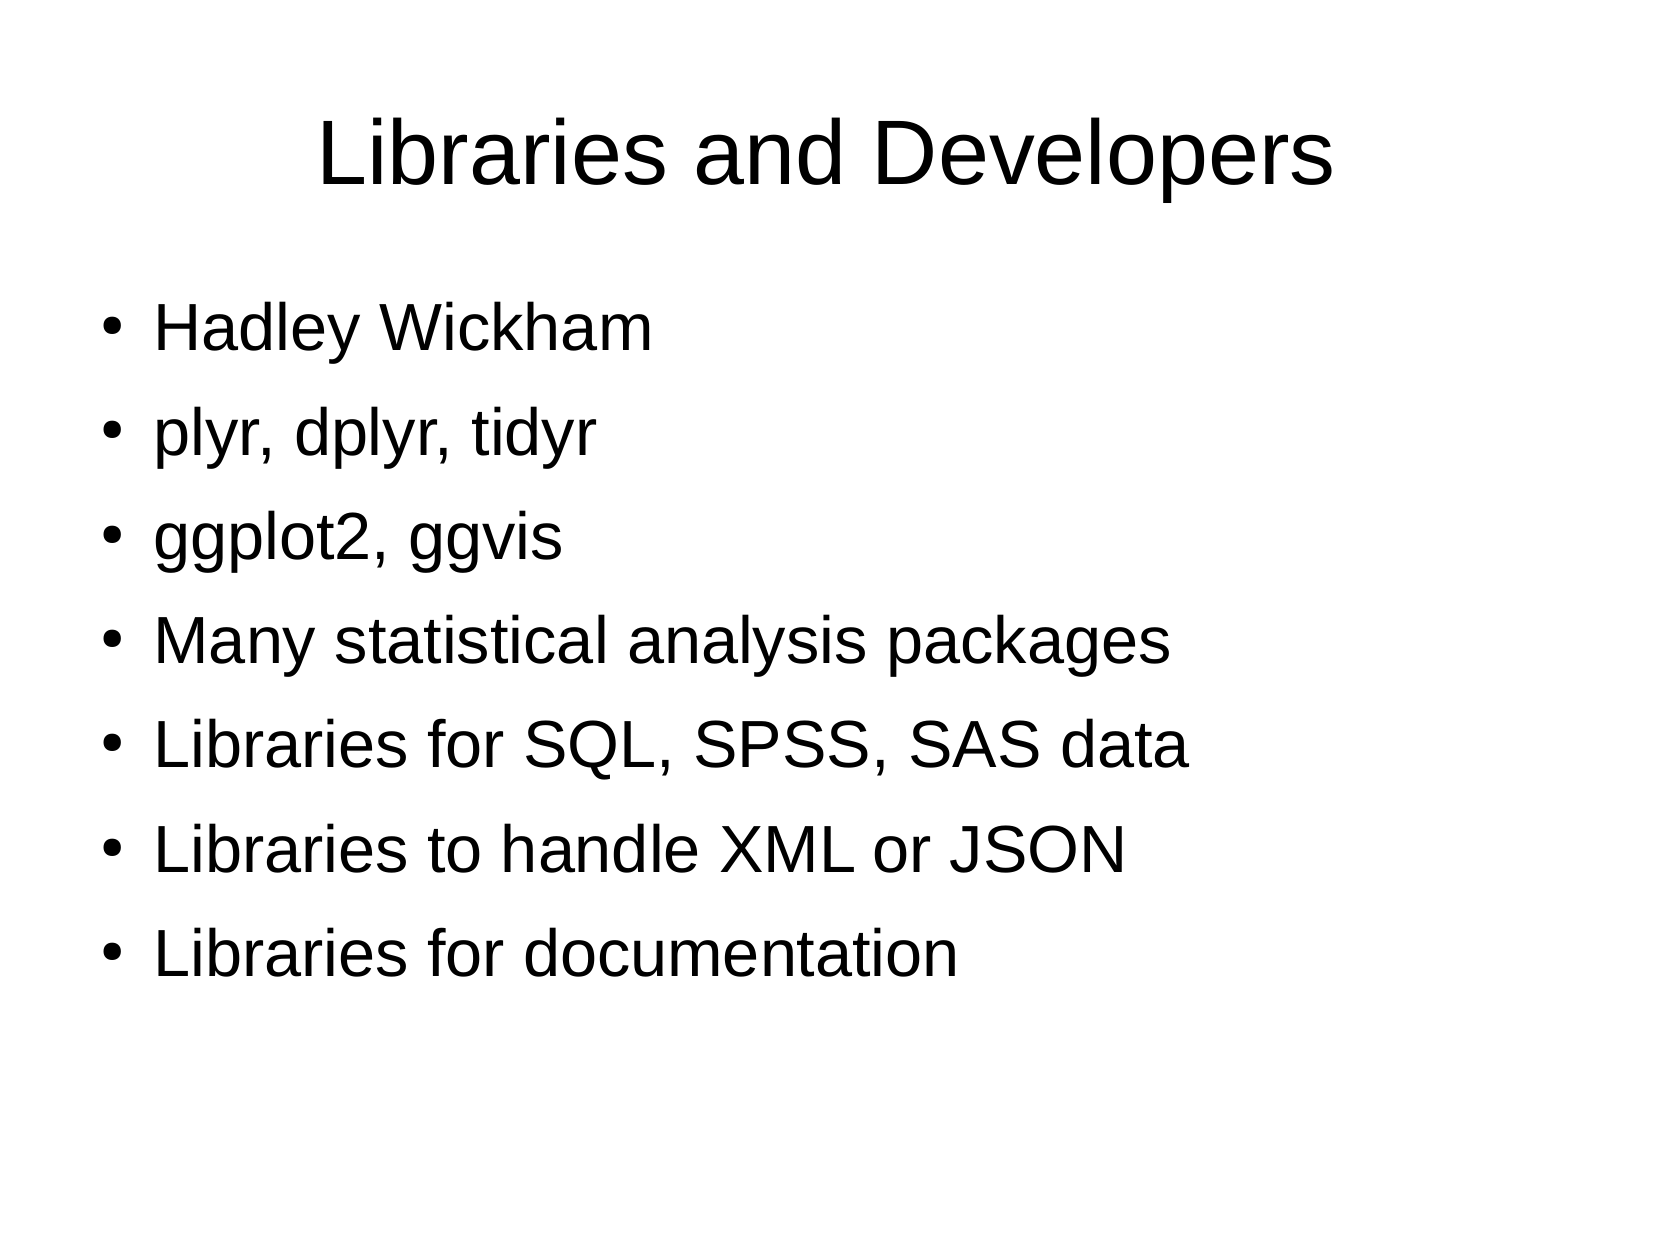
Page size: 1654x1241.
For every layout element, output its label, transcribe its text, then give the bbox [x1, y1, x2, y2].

list Hadley Wickham plyr, dplyr, tidyr ggplot2, ggvis Many statistical analysis packages Libraries for SQL, SPSS, SAS data Libraries to handle XML or JSON Libraries for documentation [82, 290, 1571, 1010]
title Libraries and Developers [82, 49, 1571, 257]
